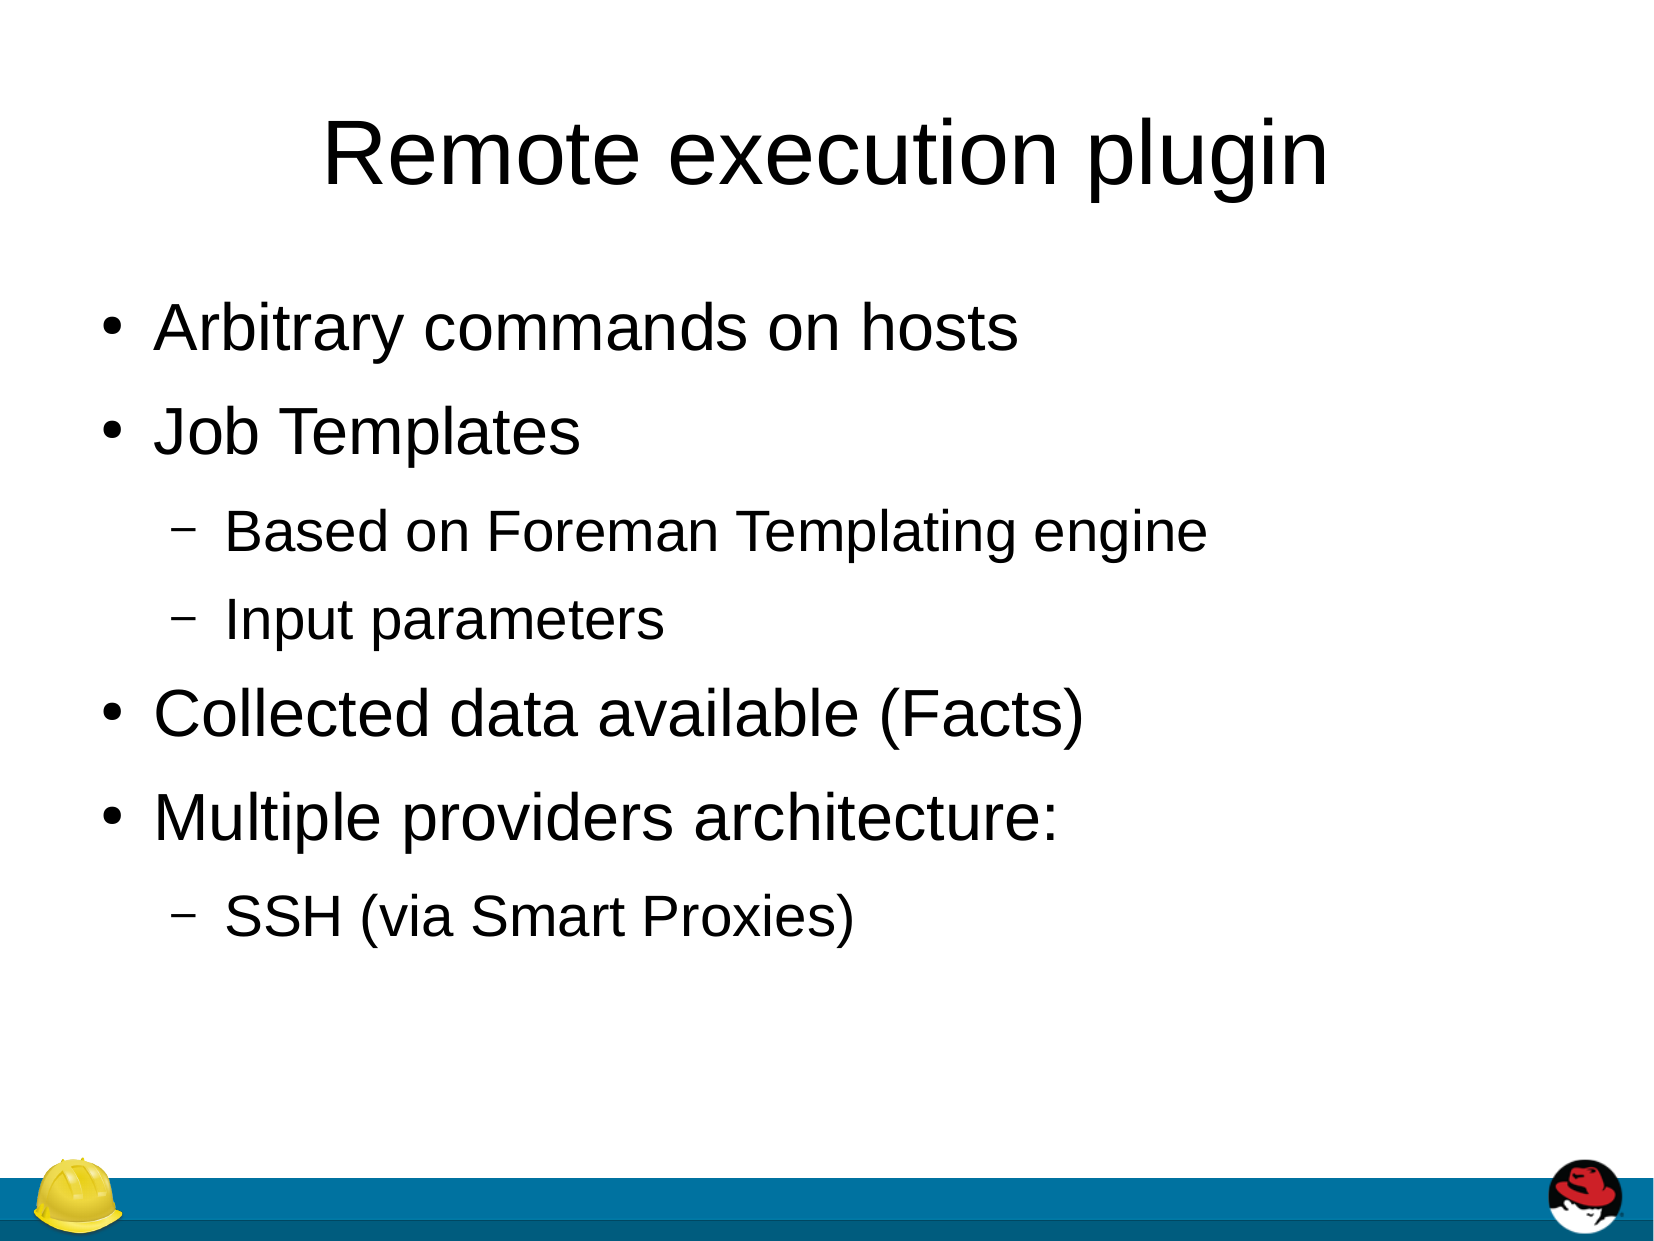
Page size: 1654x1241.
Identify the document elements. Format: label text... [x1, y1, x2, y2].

title Remote execution plugin [82, 49, 1571, 257]
list Arbitrary commands on hosts Job Templates Based on Foreman Templating engine Input parameters Collected data available (Facts) Multiple providers architecture: SSH (via Smart Proxies) [82, 290, 1571, 1010]
picture [23, 1145, 130, 1235]
picture [1547, 1157, 1630, 1233]
